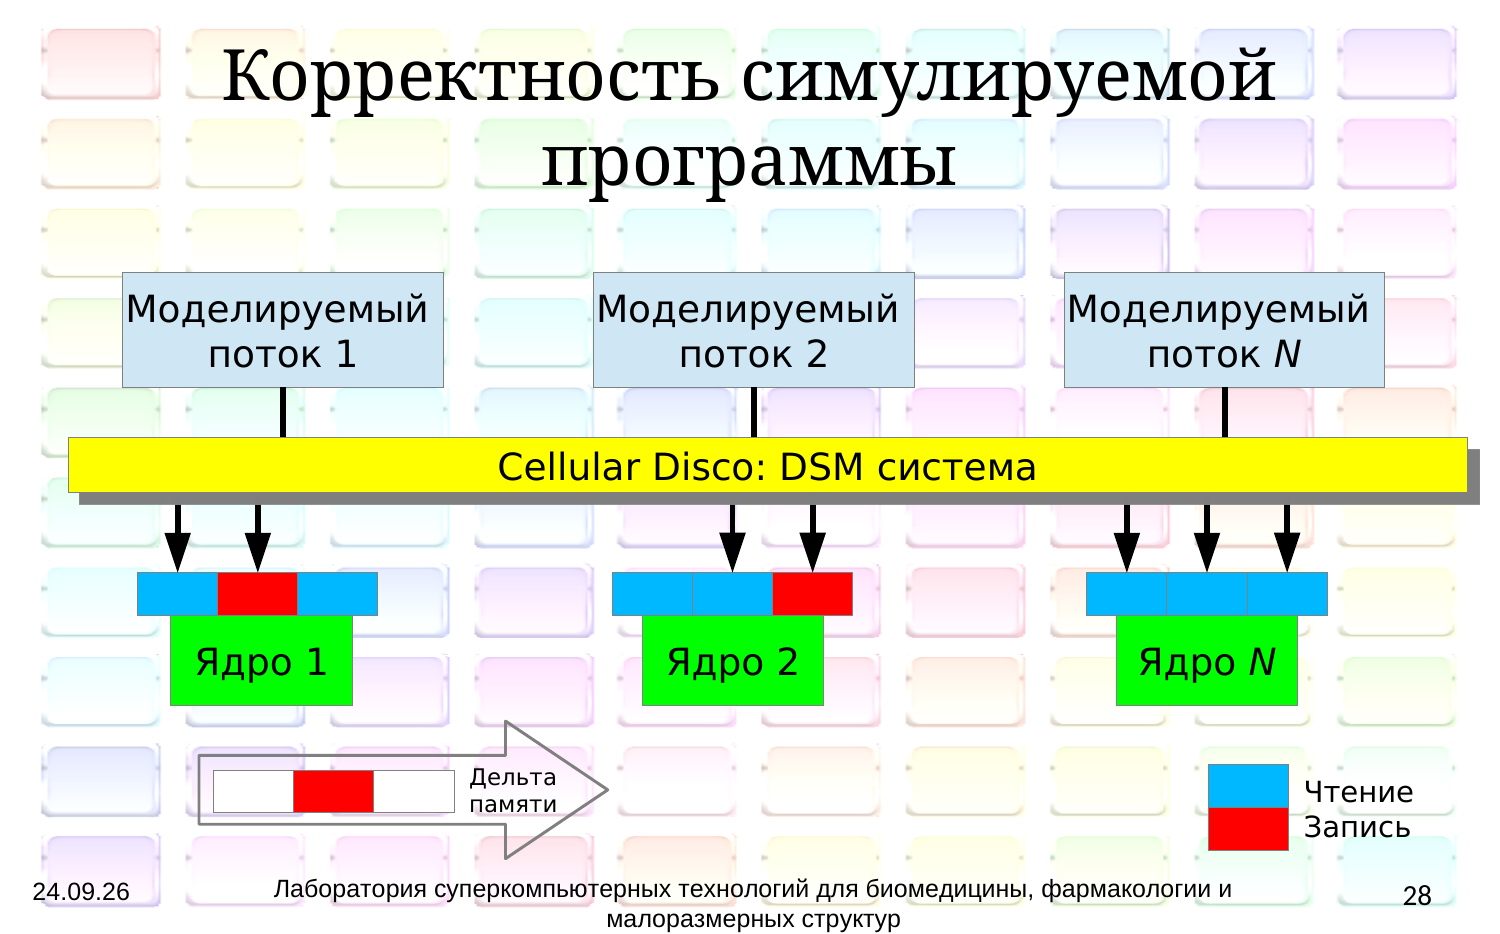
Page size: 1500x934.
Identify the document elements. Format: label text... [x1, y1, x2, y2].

text_box Моделируемый поток 2 [593, 272, 915, 388]
text_box Лаборатория суперкомпьютерных технологий для биомедицины, фармакологии и малоразмерных структур [171, 864, 1338, 915]
text_box [213, 770, 454, 813]
text_box Ядро 1 [170, 616, 353, 706]
text_box Моделируемый поток N [1064, 272, 1385, 388]
text_box [612, 572, 853, 616]
text_box <номер> [1387, 868, 1473, 918]
text_box Чтение Запись [1288, 765, 1430, 851]
picture [0, 0, 1500, 934]
title Корректность симулируемой программы [75, 37, 1426, 193]
text_box Дельта памяти [454, 755, 596, 825]
text_box Ядро N [1116, 616, 1298, 706]
text_box Ядро 2 [642, 616, 824, 706]
text_box [137, 572, 378, 616]
text_box 14.04.14 [17, 868, 184, 918]
text_box [1208, 764, 1289, 851]
text_box [1086, 572, 1328, 616]
text_box Моделируемый поток 1 [122, 272, 444, 388]
text_box Cellular Disco: DSM система [68, 437, 1468, 493]
